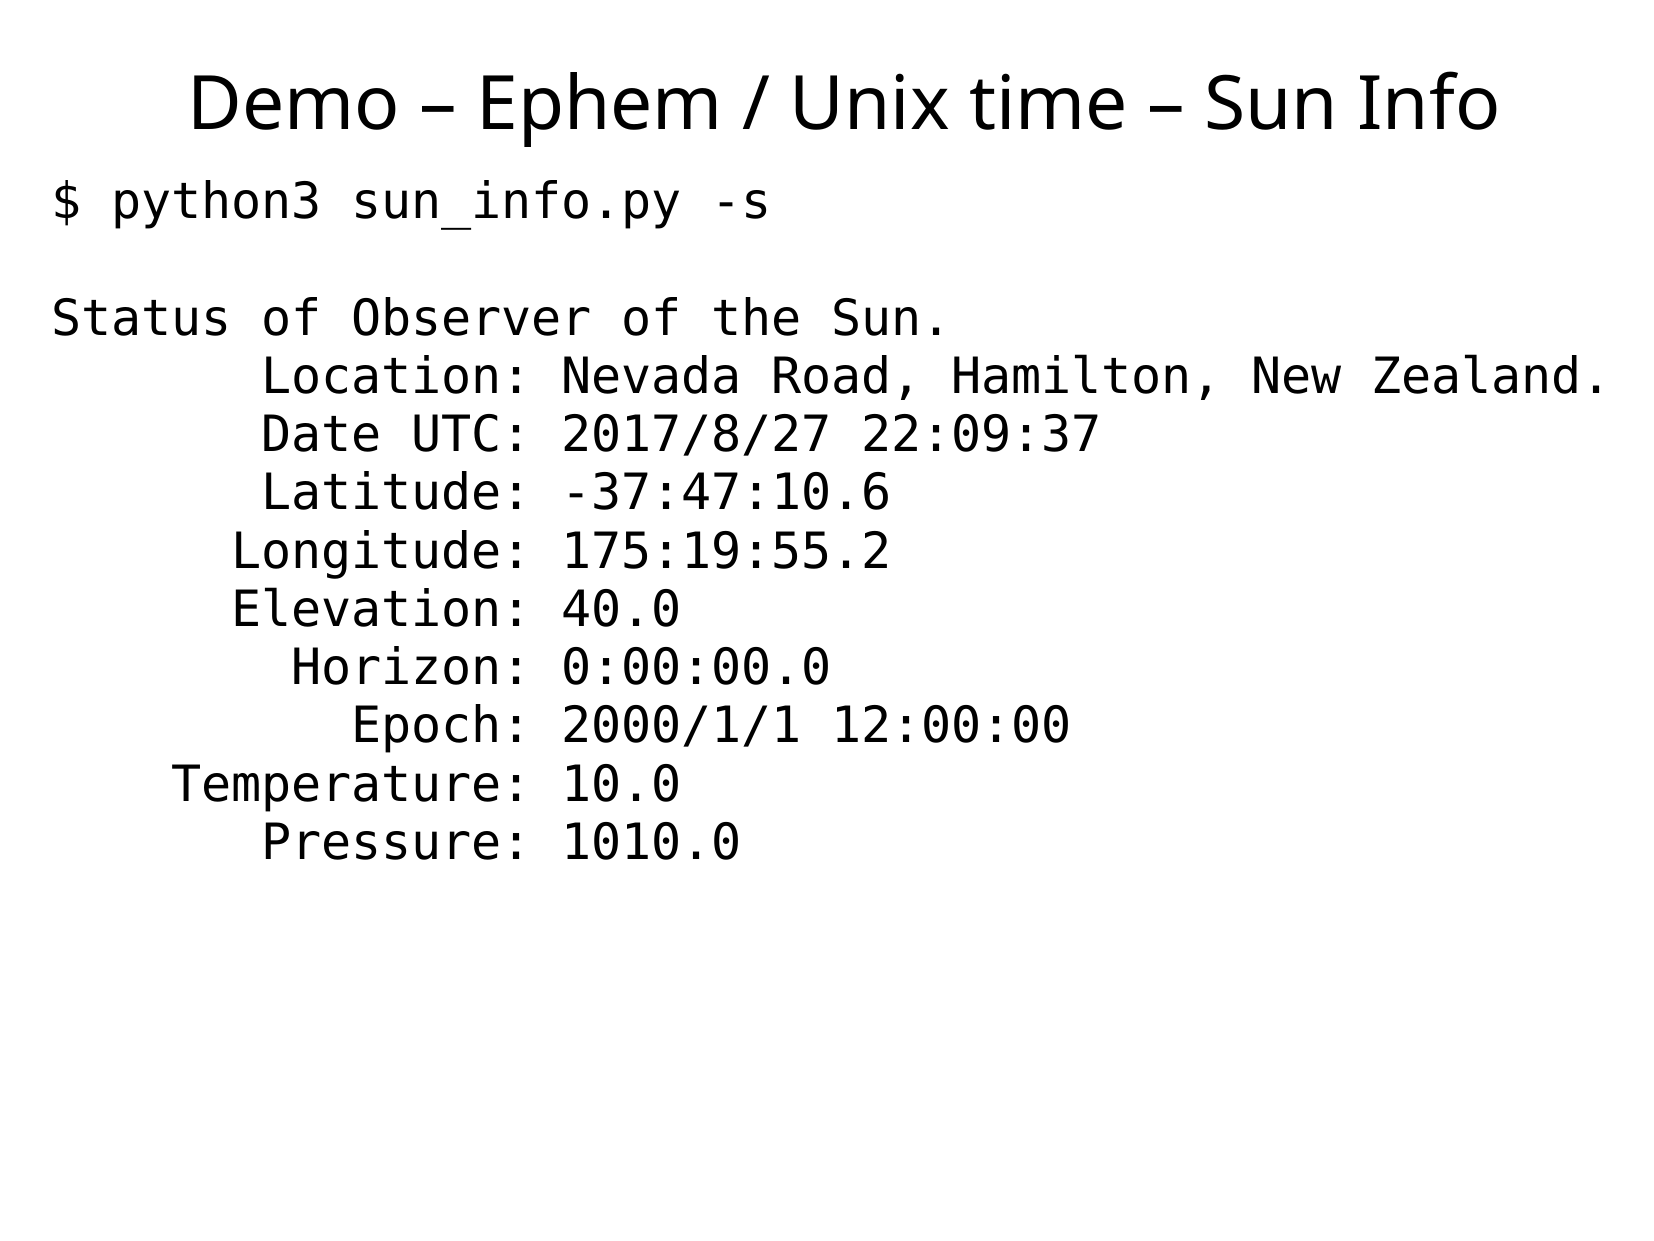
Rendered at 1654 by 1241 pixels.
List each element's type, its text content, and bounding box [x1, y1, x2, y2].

title Demo – Ephem / Unix time – Sun Info [82, 49, 1571, 151]
text_box $ python3 sun_info.py -s Status of Observer of the Sun. Location: Nevada Road, Hamilton, New Zealand. Date UTC: 2017/8/27 22:09:37 Latitude: -37:47:10.6 Longitude: 175:19:55.2 Elevation: 40.0 Horizon: 0:00:00.0 Epoch: 2000/1/1 12:00:00 Temperature: 10.0 Pressure: 1010.0 [36, 164, 1654, 1146]
